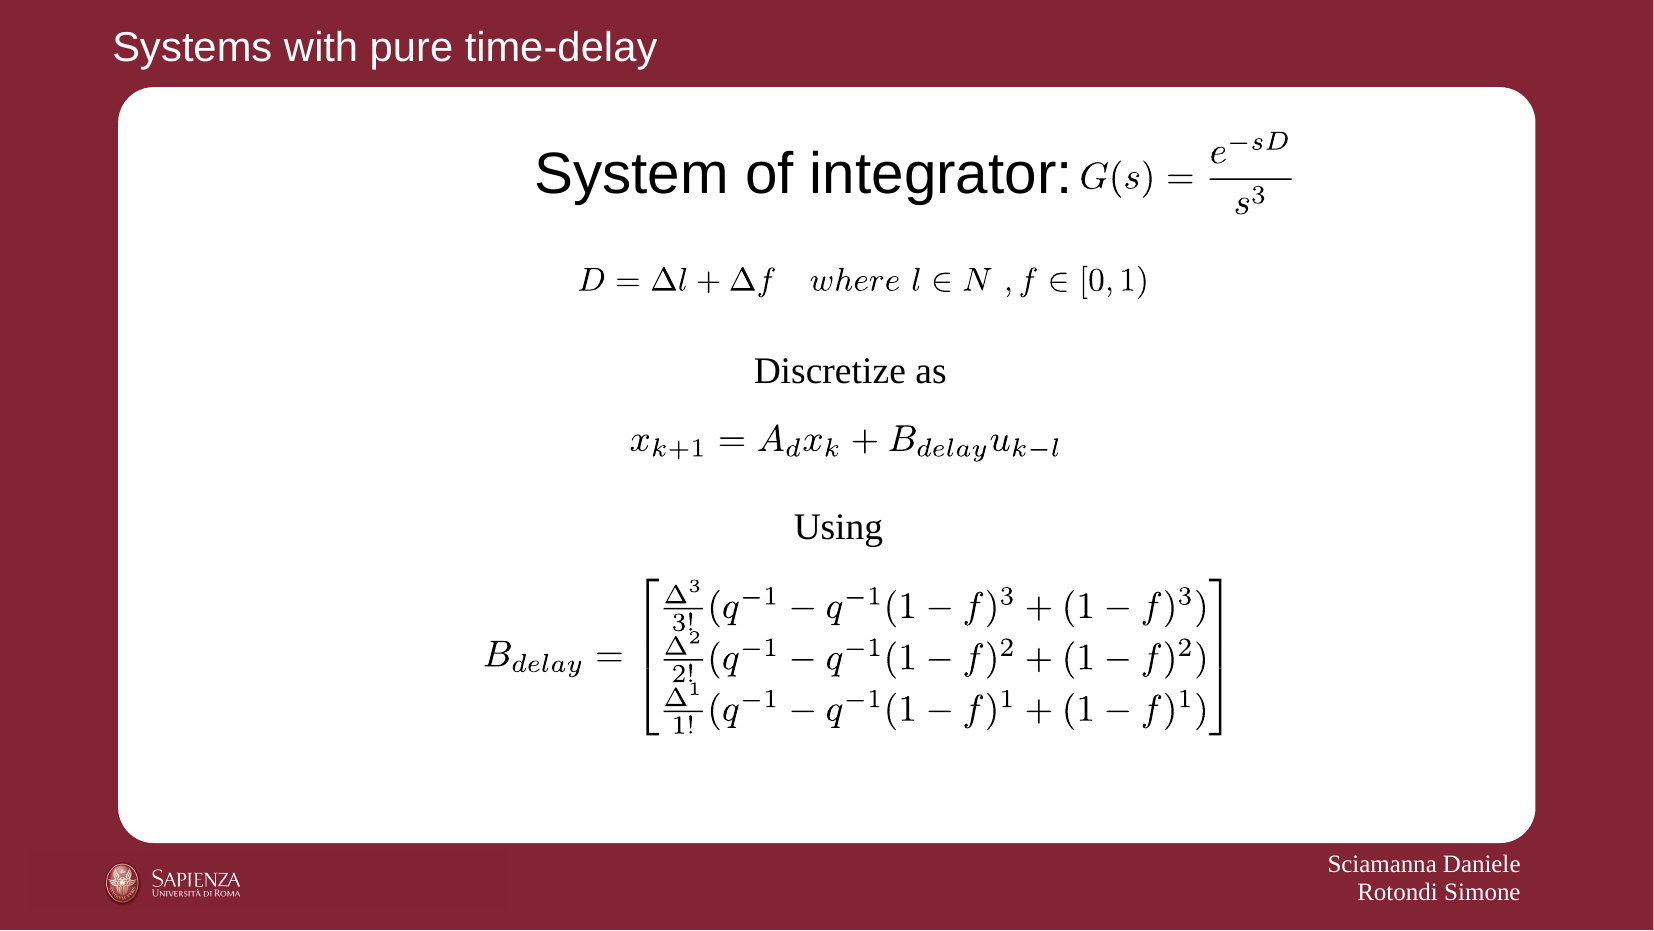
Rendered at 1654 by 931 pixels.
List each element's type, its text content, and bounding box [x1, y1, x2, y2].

title Systems with pure time-delay [112, 11, 756, 83]
picture [29, 850, 508, 910]
text_box Using [519, 498, 1158, 556]
text_box Discretize as [649, 342, 1052, 399]
text_box [118, 87, 1536, 844]
title System of integrator: [162, 110, 1430, 237]
text_box Sciamanna Daniele Rotondi Simone [933, 843, 1536, 914]
